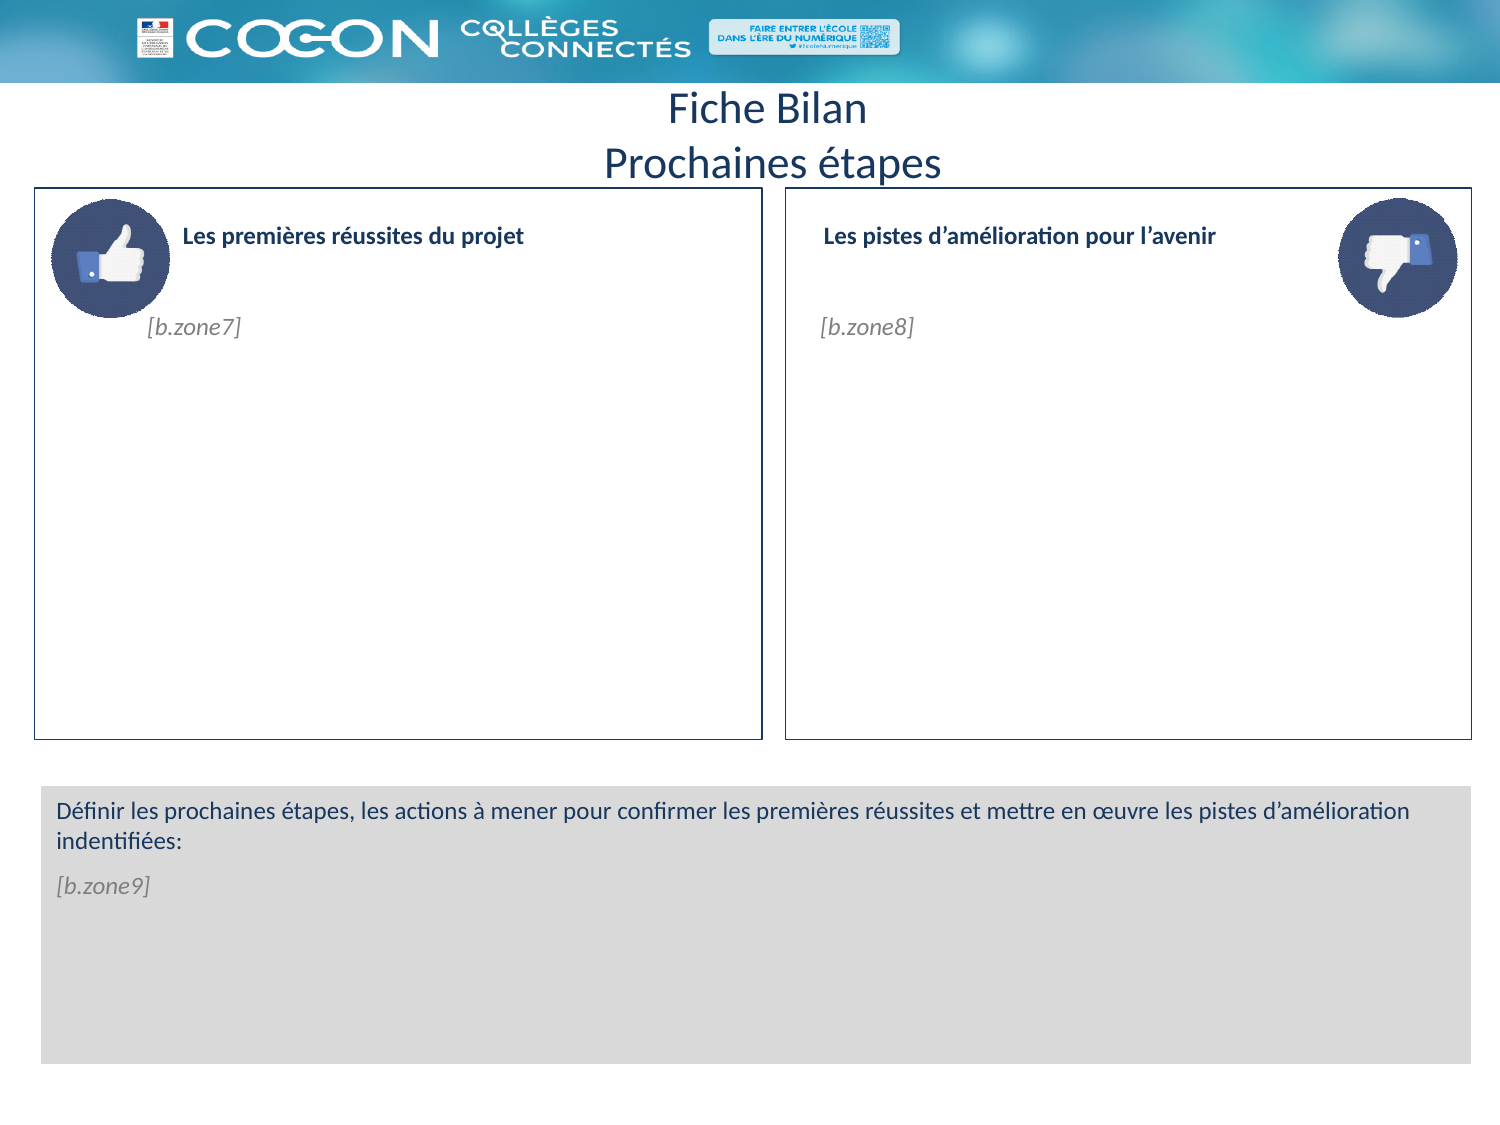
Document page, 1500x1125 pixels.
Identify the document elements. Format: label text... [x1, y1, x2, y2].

text_box [b.zone8] [805, 302, 1406, 721]
title Fiche Bilan Prochaines étapes [201, 83, 1346, 172]
text_box Les pistes d’amélioration pour l’avenir [809, 202, 1294, 268]
picture [1338, 198, 1458, 318]
text_box Définir les prochaines étapes, les actions à mener pour confirmer les premières réussites et mettre en œuvre les pistes d’amélioration indentifiées: [41, 786, 1471, 1064]
picture [0, 0, 1500, 83]
text_box [34, 188, 762, 740]
picture [51, 199, 170, 318]
text_box [b.zone7] [132, 302, 733, 721]
text_box [785, 188, 1472, 740]
text_box Les premières réussites du projet [170, 202, 653, 268]
text_box [b.zone9] [41, 862, 1453, 1052]
